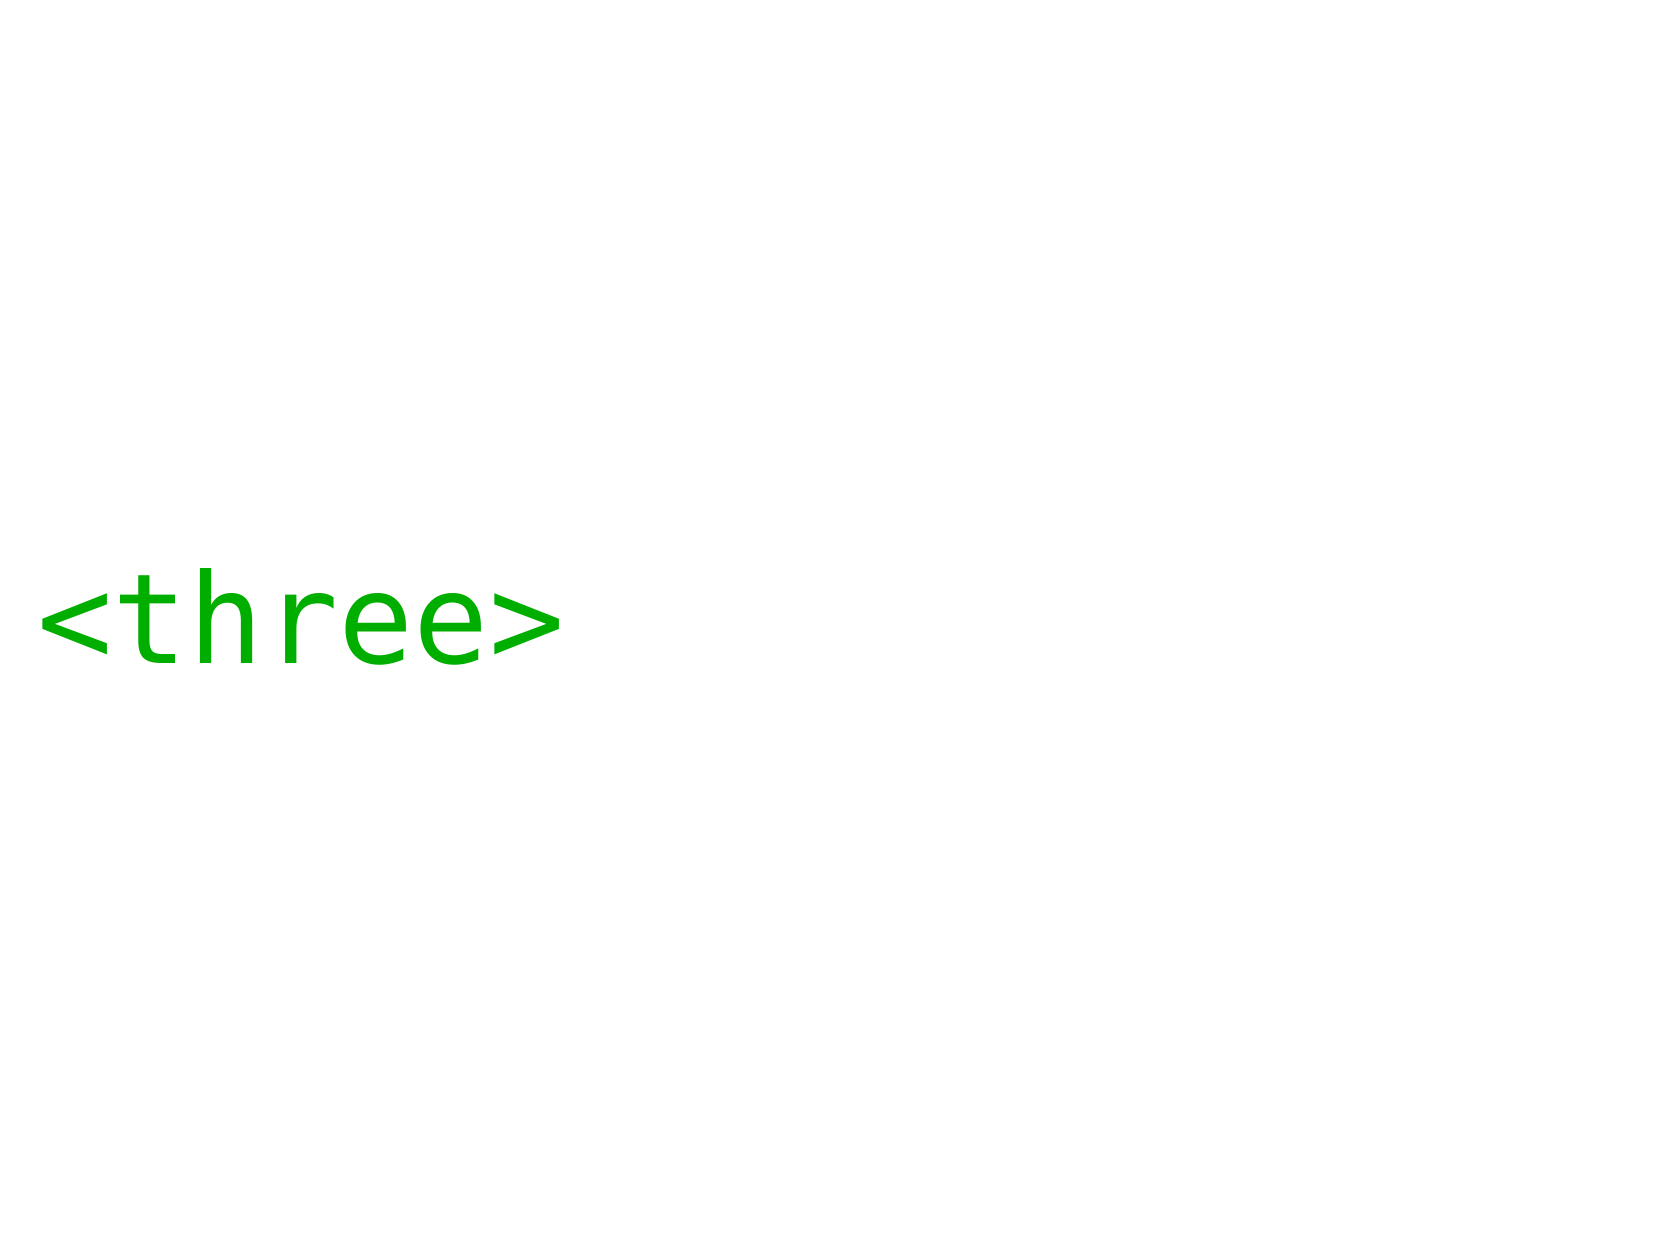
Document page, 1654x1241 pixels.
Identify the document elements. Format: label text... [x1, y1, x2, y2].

text_box <three> [37, 0, 1654, 1241]
